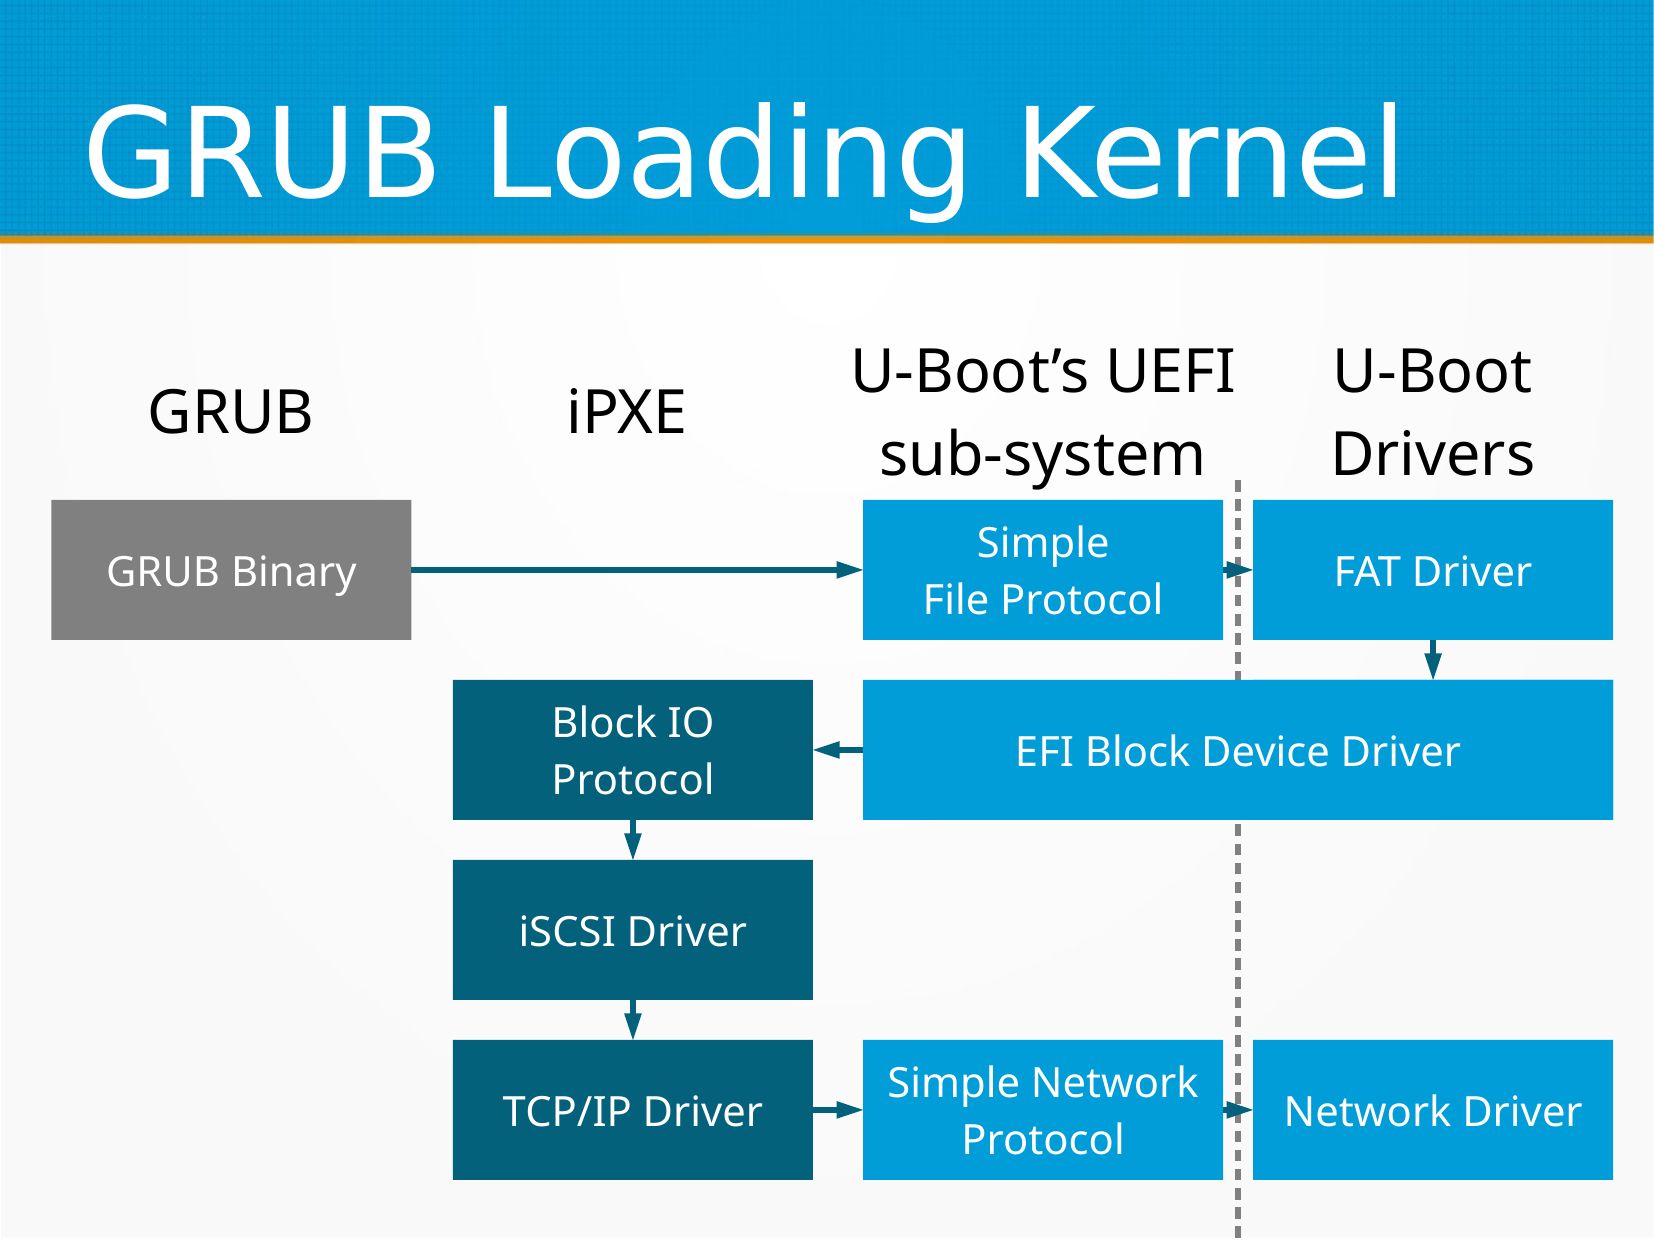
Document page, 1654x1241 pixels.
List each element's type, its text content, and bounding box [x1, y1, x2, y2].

text_box iPXE [447, 339, 808, 480]
text_box GRUB Binary [51, 499, 412, 640]
picture [0, 233, 1654, 1241]
text_box Network Driver [1253, 1039, 1614, 1180]
text_box Block IO Protocol [452, 679, 813, 820]
text_box Simple Network Protocol [863, 1039, 1224, 1180]
text_box TCP/IP Driver [452, 1039, 813, 1180]
title GRUB Loading Kernel [82, 19, 1571, 227]
text_box U-Boot Drivers [1252, 339, 1613, 480]
text_box GRUB [51, 339, 412, 480]
text_box FAT Driver [1253, 499, 1614, 640]
text_box U-Boot’s UEFI sub-system [863, 339, 1224, 480]
text_box Simple File Protocol [863, 499, 1224, 640]
text_box iSCSI Driver [452, 859, 813, 1000]
text_box EFI Block Device Driver [863, 679, 1614, 820]
